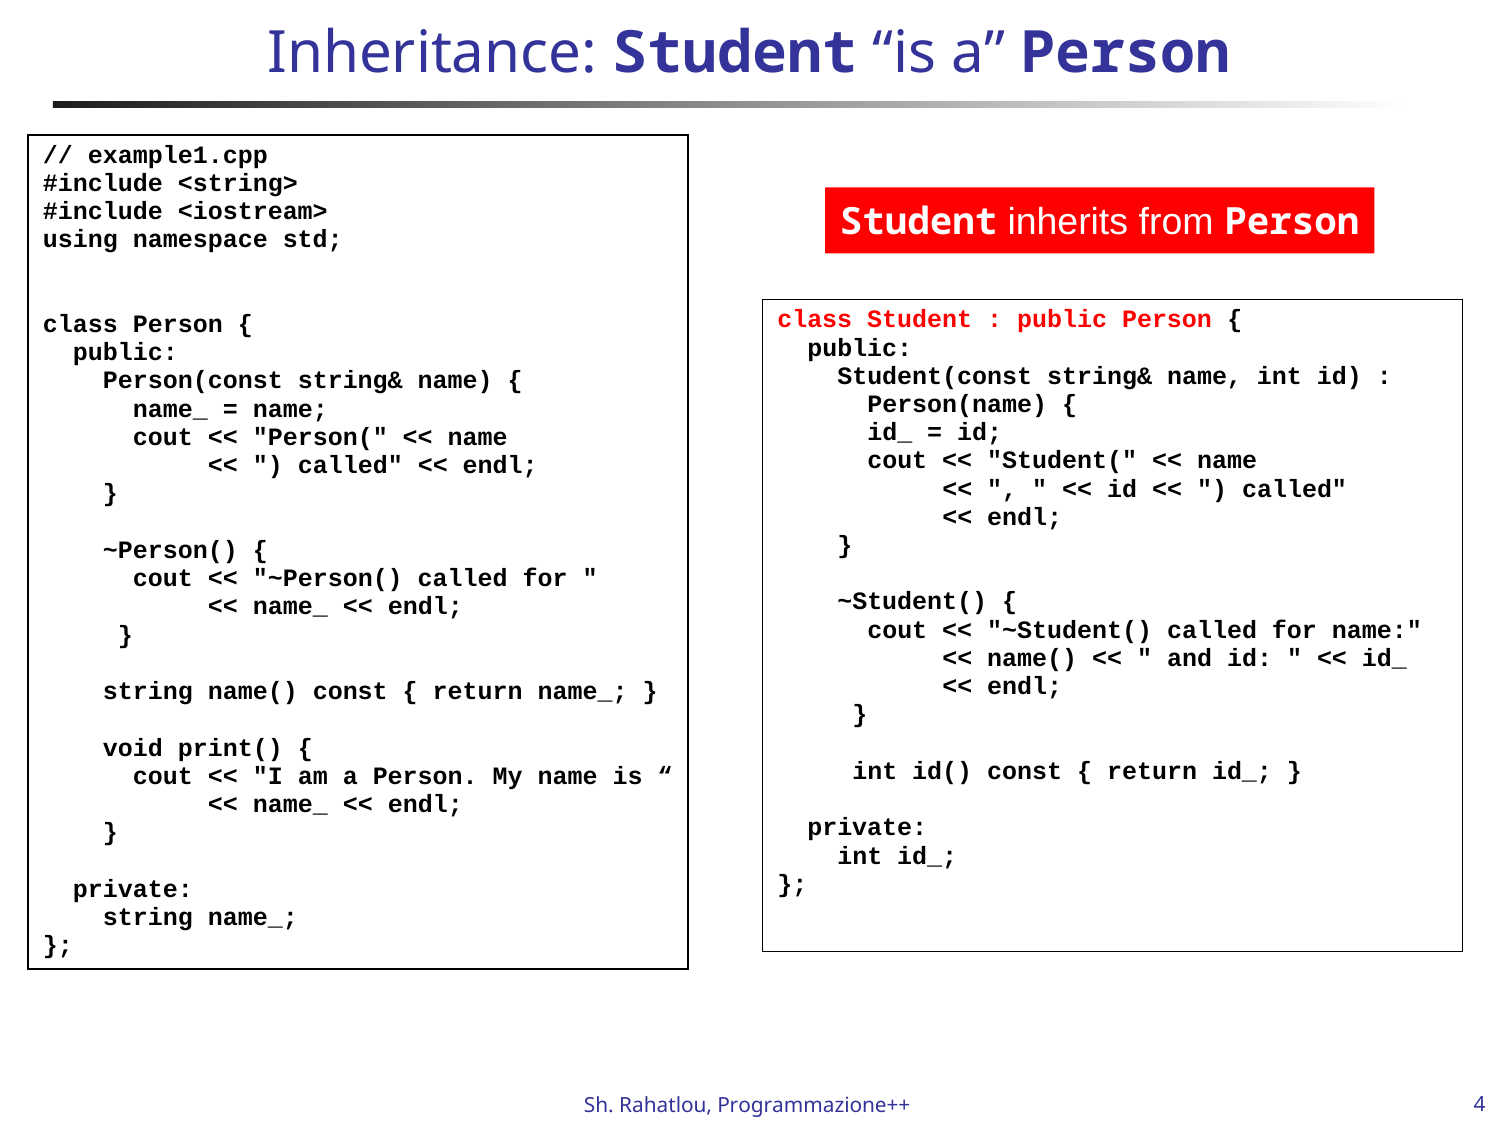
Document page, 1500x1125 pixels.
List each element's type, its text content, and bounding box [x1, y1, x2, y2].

text_box // example1.cpp #include <string> #include <iostream> using namespace std; class Person { public: Person(const string& name) { name_ = name; cout << "Person(" << name << ") called" << endl; } ~Person() { cout << "~Person() called for " << name_ << endl; } string name() const { return name_; } void print() { cout << "I am a Person. My name is “ << name_ << endl; } private: string name_; }; [28, 134, 688, 969]
title Inheritance: Student “is a” Person [86, 2, 1412, 103]
text_box class Student : public Person { public: Student(const string& name, int id) : Person(name) { id_ = id; cout << "Student(" << name << ", " << id << ") called" << endl; } ~Student() { cout << "~Student() called for name:" << name() << " and id: " << id_ << endl; } int id() const { return id_; } private: int id_; }; [762, 299, 1463, 952]
text_box Student inherits from Person [825, 187, 1375, 248]
